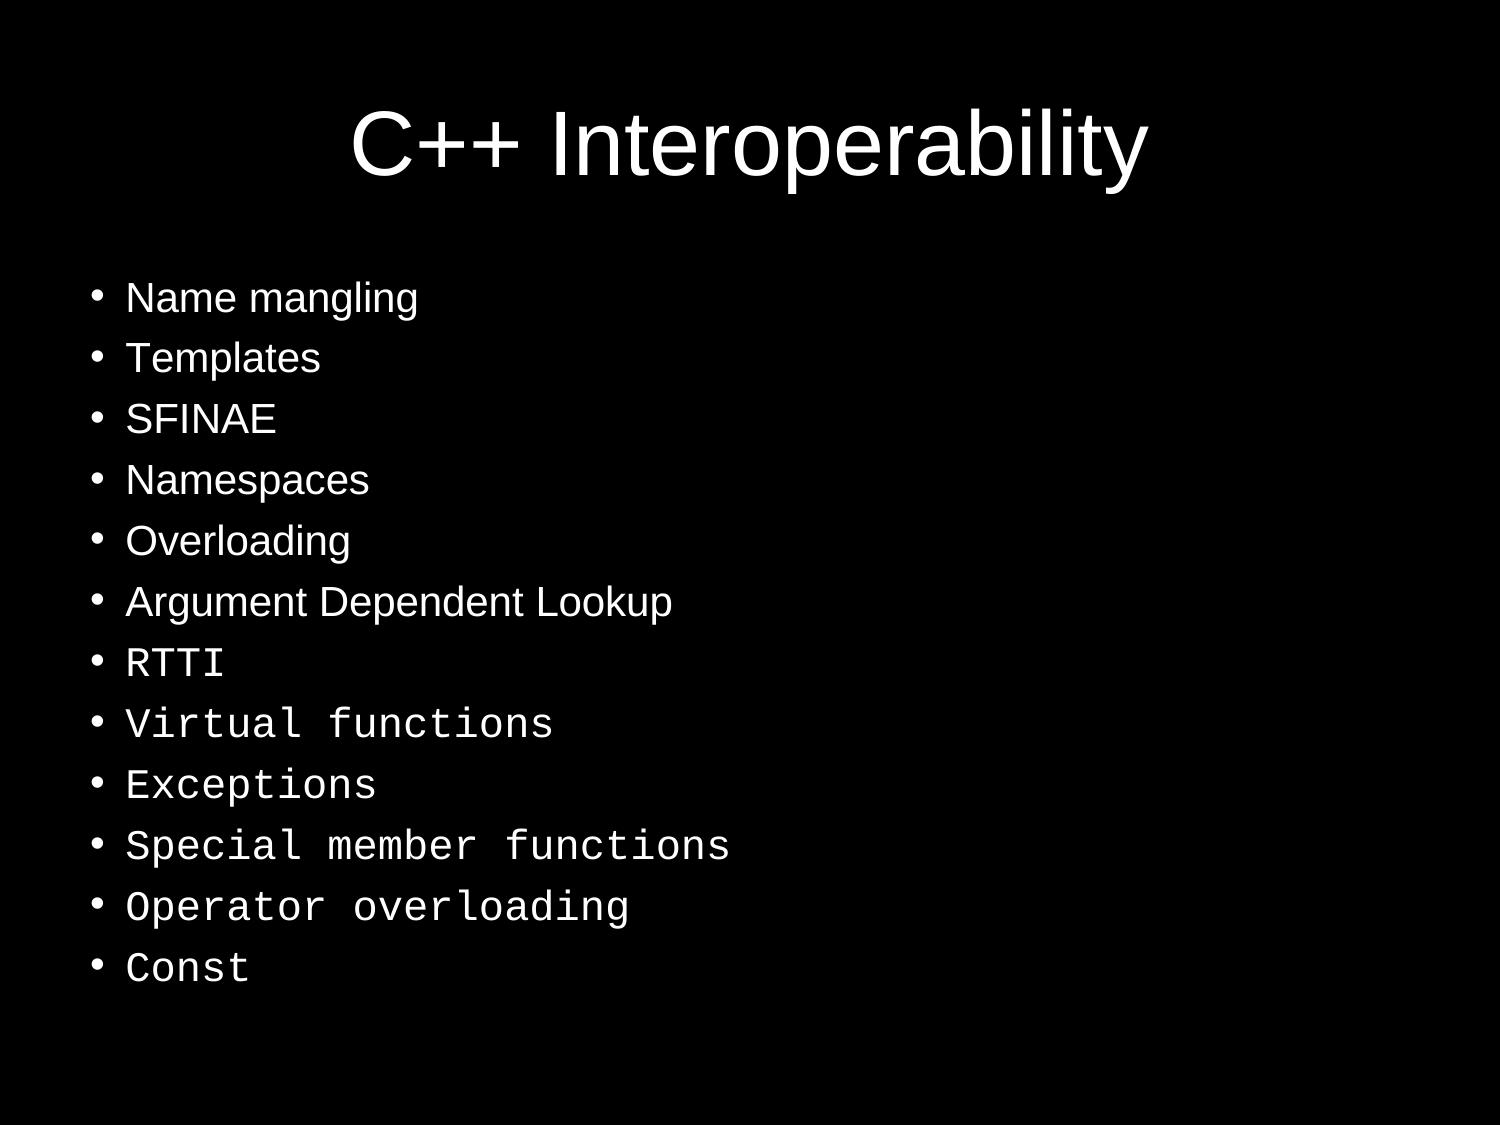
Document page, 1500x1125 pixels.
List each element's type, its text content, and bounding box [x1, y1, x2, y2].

title C++ Interoperability [75, 45, 1426, 233]
list Name mangling Templates SFINAE Namespaces Overloading Argument Dependent Lookup RTTI Virtual functions Exceptions Special member functions Operator overloading Const [75, 262, 1426, 1005]
